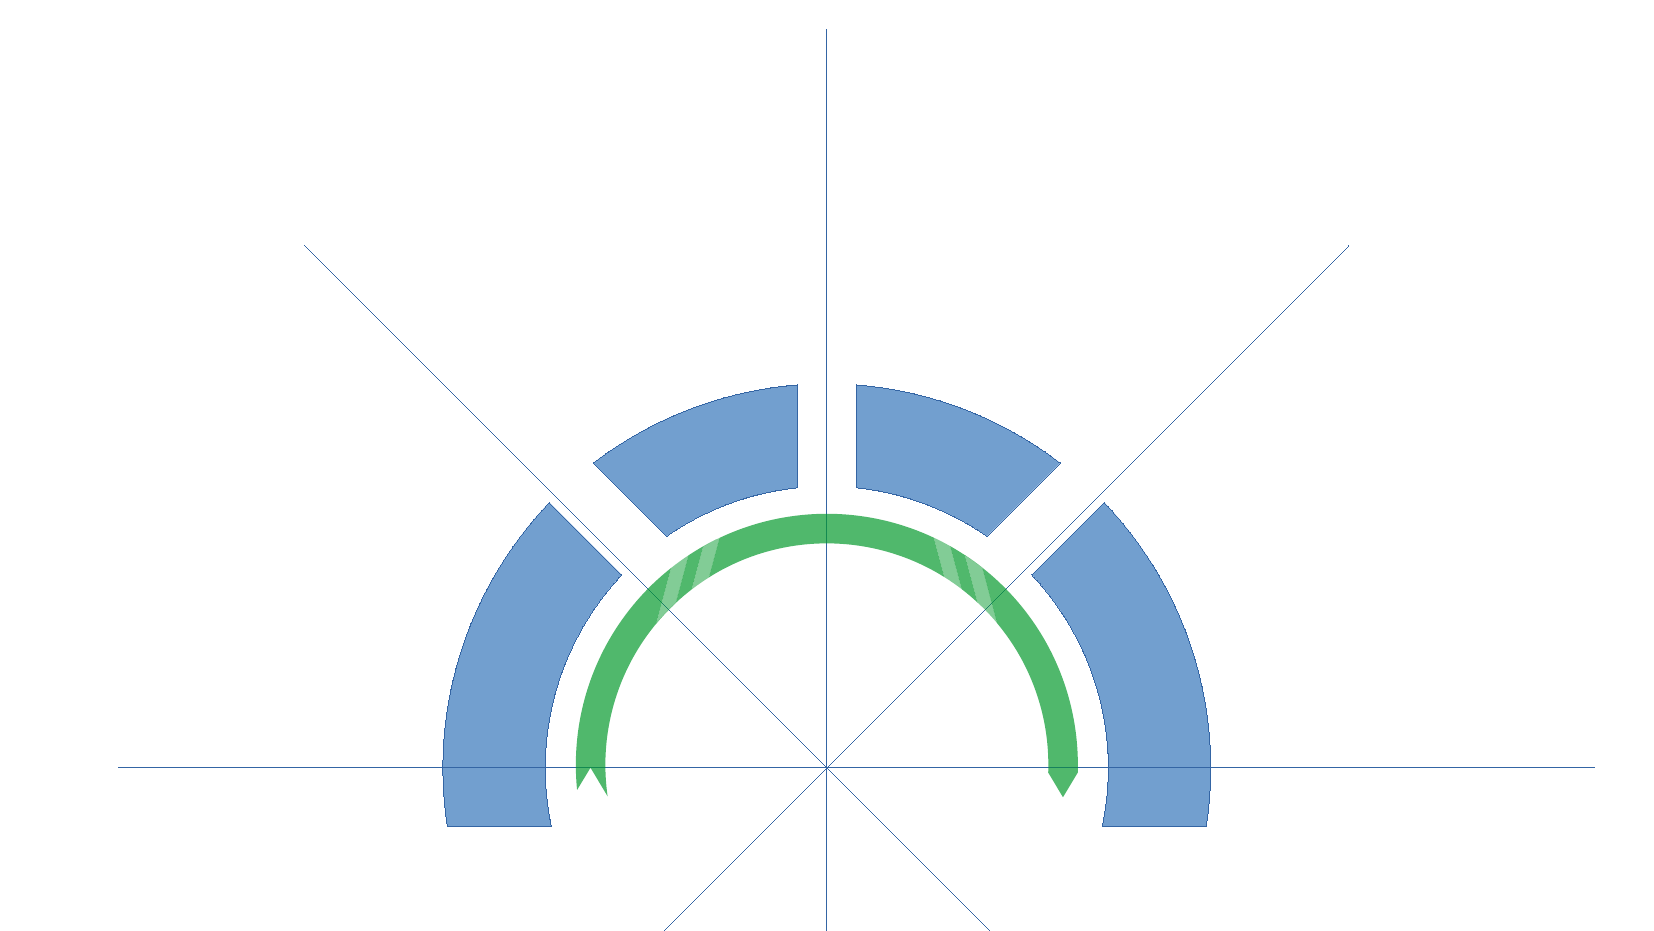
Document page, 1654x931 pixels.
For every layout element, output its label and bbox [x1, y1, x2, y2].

text_box [1102, 768, 1211, 827]
text_box [593, 384, 798, 537]
text_box [1031, 502, 1211, 767]
text_box [442, 768, 552, 827]
text_box [575, 513, 1078, 798]
text_box [442, 502, 622, 767]
text_box [856, 384, 1061, 537]
